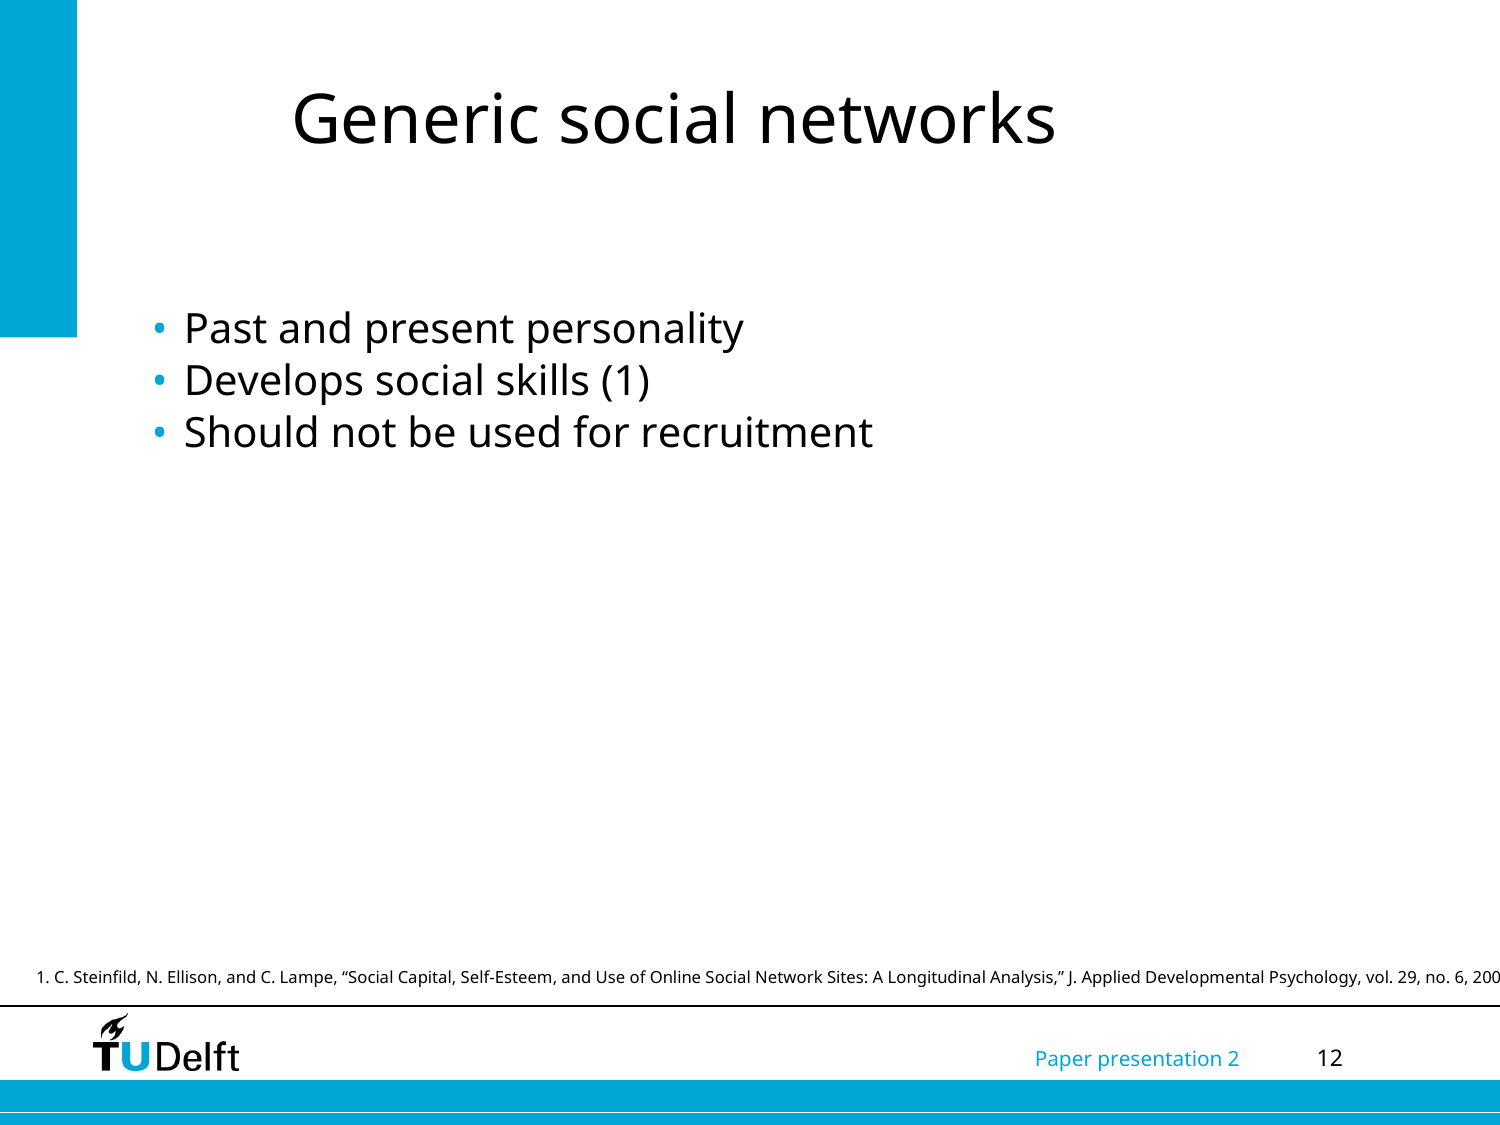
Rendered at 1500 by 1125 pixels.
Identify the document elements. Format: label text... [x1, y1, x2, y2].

list Past and present personality Develops social skills (1) Should not be used for recruitment [151, 299, 1323, 953]
text_box 1. C. Steinfild, N. Ellison, and C. Lampe, “Social Capital, Self-Esteem, and Use of Online Social Network Sites: A Longitudinal Analysis,” J. Applied Developmental Psychology, vol. 29, no. 6, 2008 [21, 960, 1500, 995]
title Generic social networks [150, 74, 1326, 280]
picture [93, 1013, 239, 1071]
